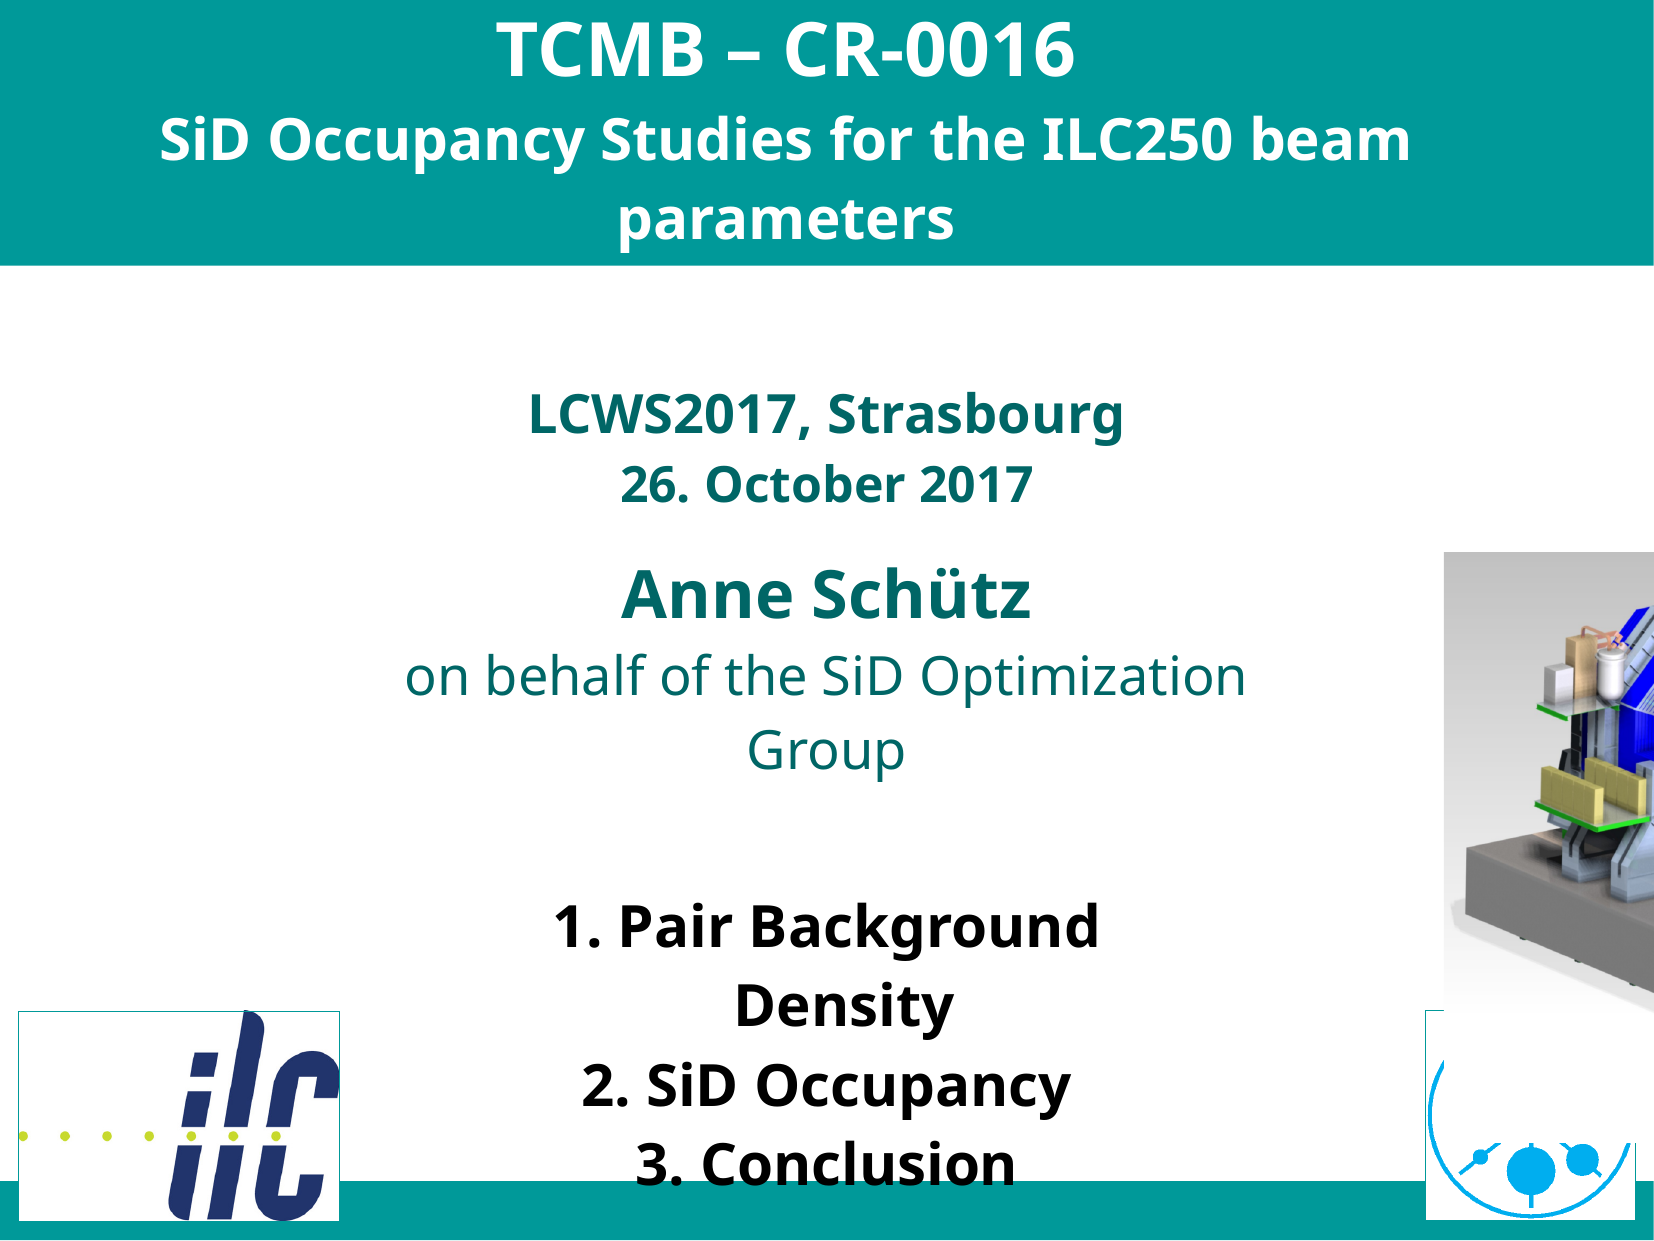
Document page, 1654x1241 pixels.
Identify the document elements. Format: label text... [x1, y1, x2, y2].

chart [1443, 552, 1654, 1144]
subtitle LCWS2017, Strasbourg 26. October 2017 Anne Schütz on behalf of the SiD Optimization Group [381, 402, 1272, 759]
title TCMB – CR-0016 SiD Occupancy Studies for the ILC250 beam parameters [159, 0, 1495, 264]
picture [1425, 1010, 1636, 1221]
picture [18, 1010, 340, 1222]
text_box Pair Background Density SiD Occupancy Conclusion [476, 878, 1178, 1145]
picture [1433, 1073, 1625, 1213]
